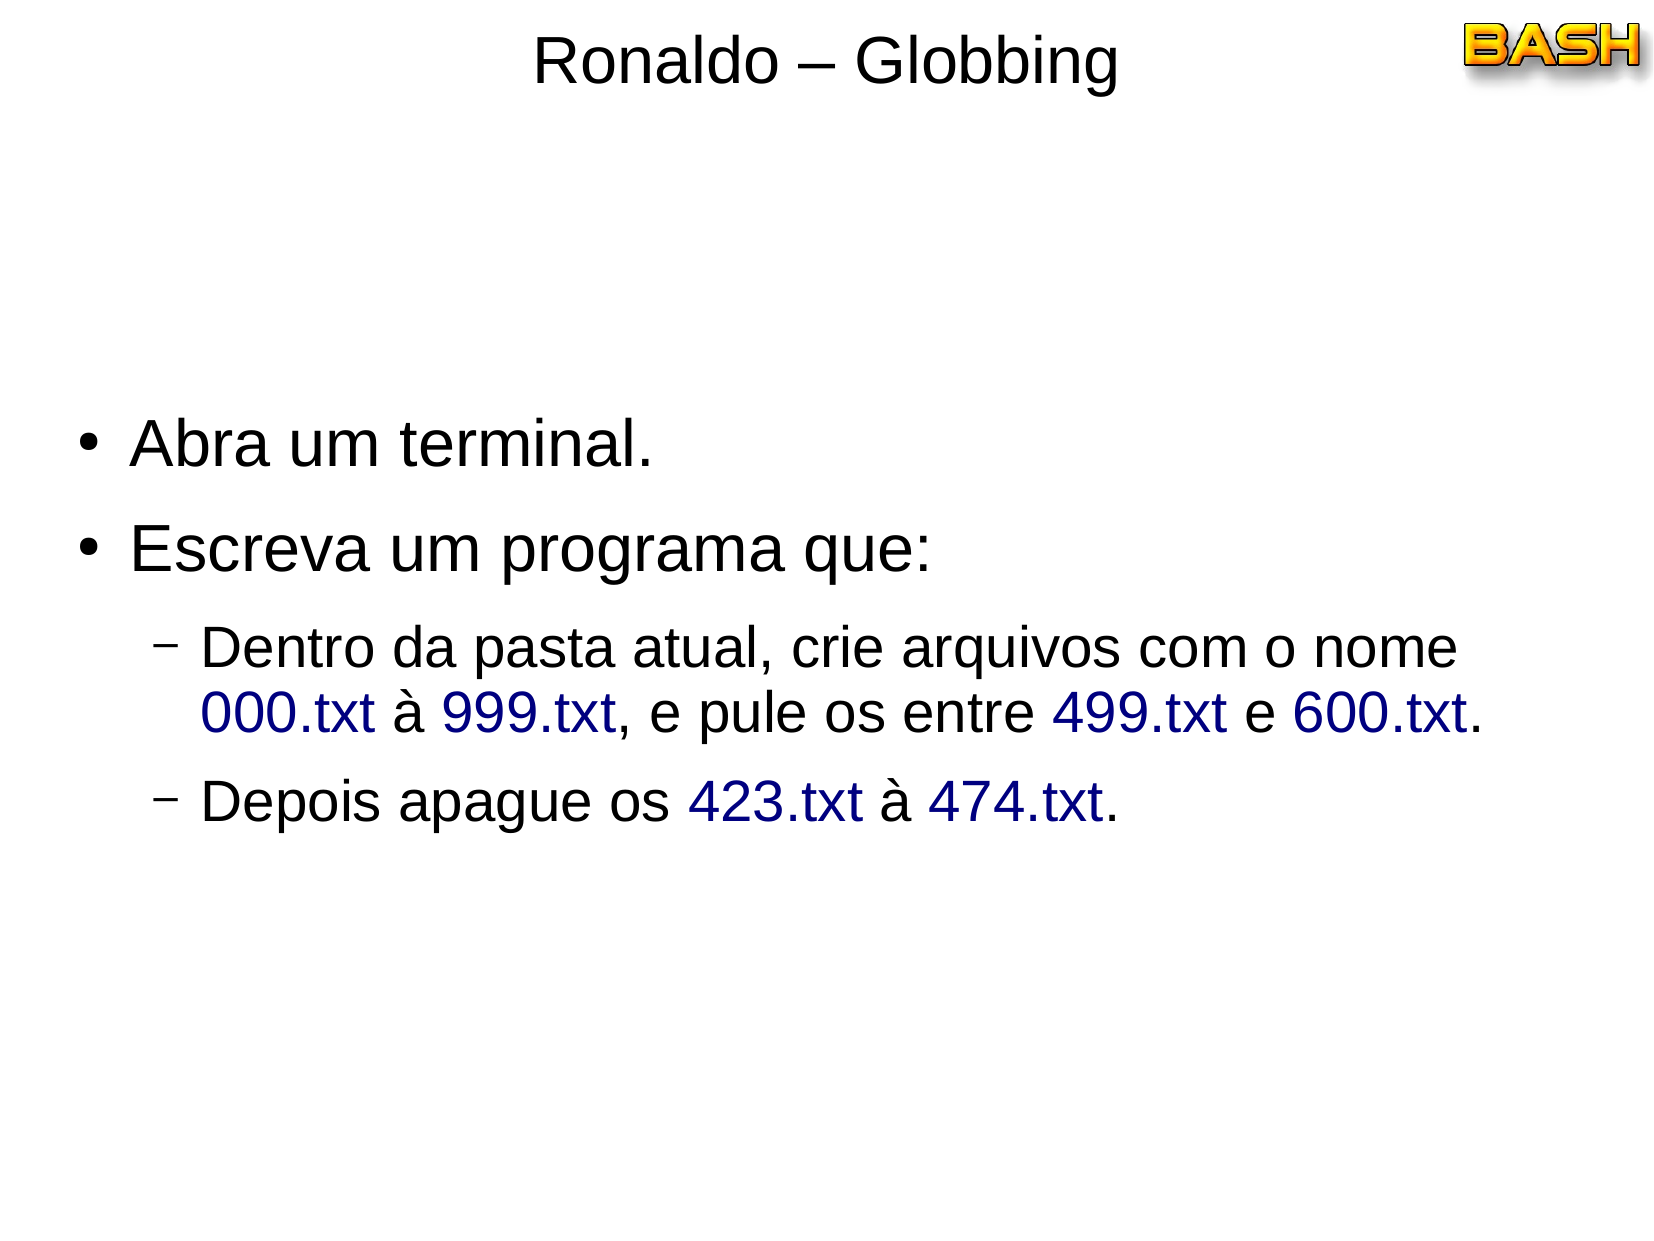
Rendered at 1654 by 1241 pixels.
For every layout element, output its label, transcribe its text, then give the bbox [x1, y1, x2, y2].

picture [1450, 0, 1654, 96]
title Ronaldo – Globbing [82, 22, 1571, 98]
list Abra um terminal. Escreva um programa que: Dentro da pasta atual, crie arquivos com o nome 000.txt à 999.txt, e pule os entre 499.txt e 600.txt. Depois apague os 423.txt à 474.txt. [59, 406, 1571, 834]
